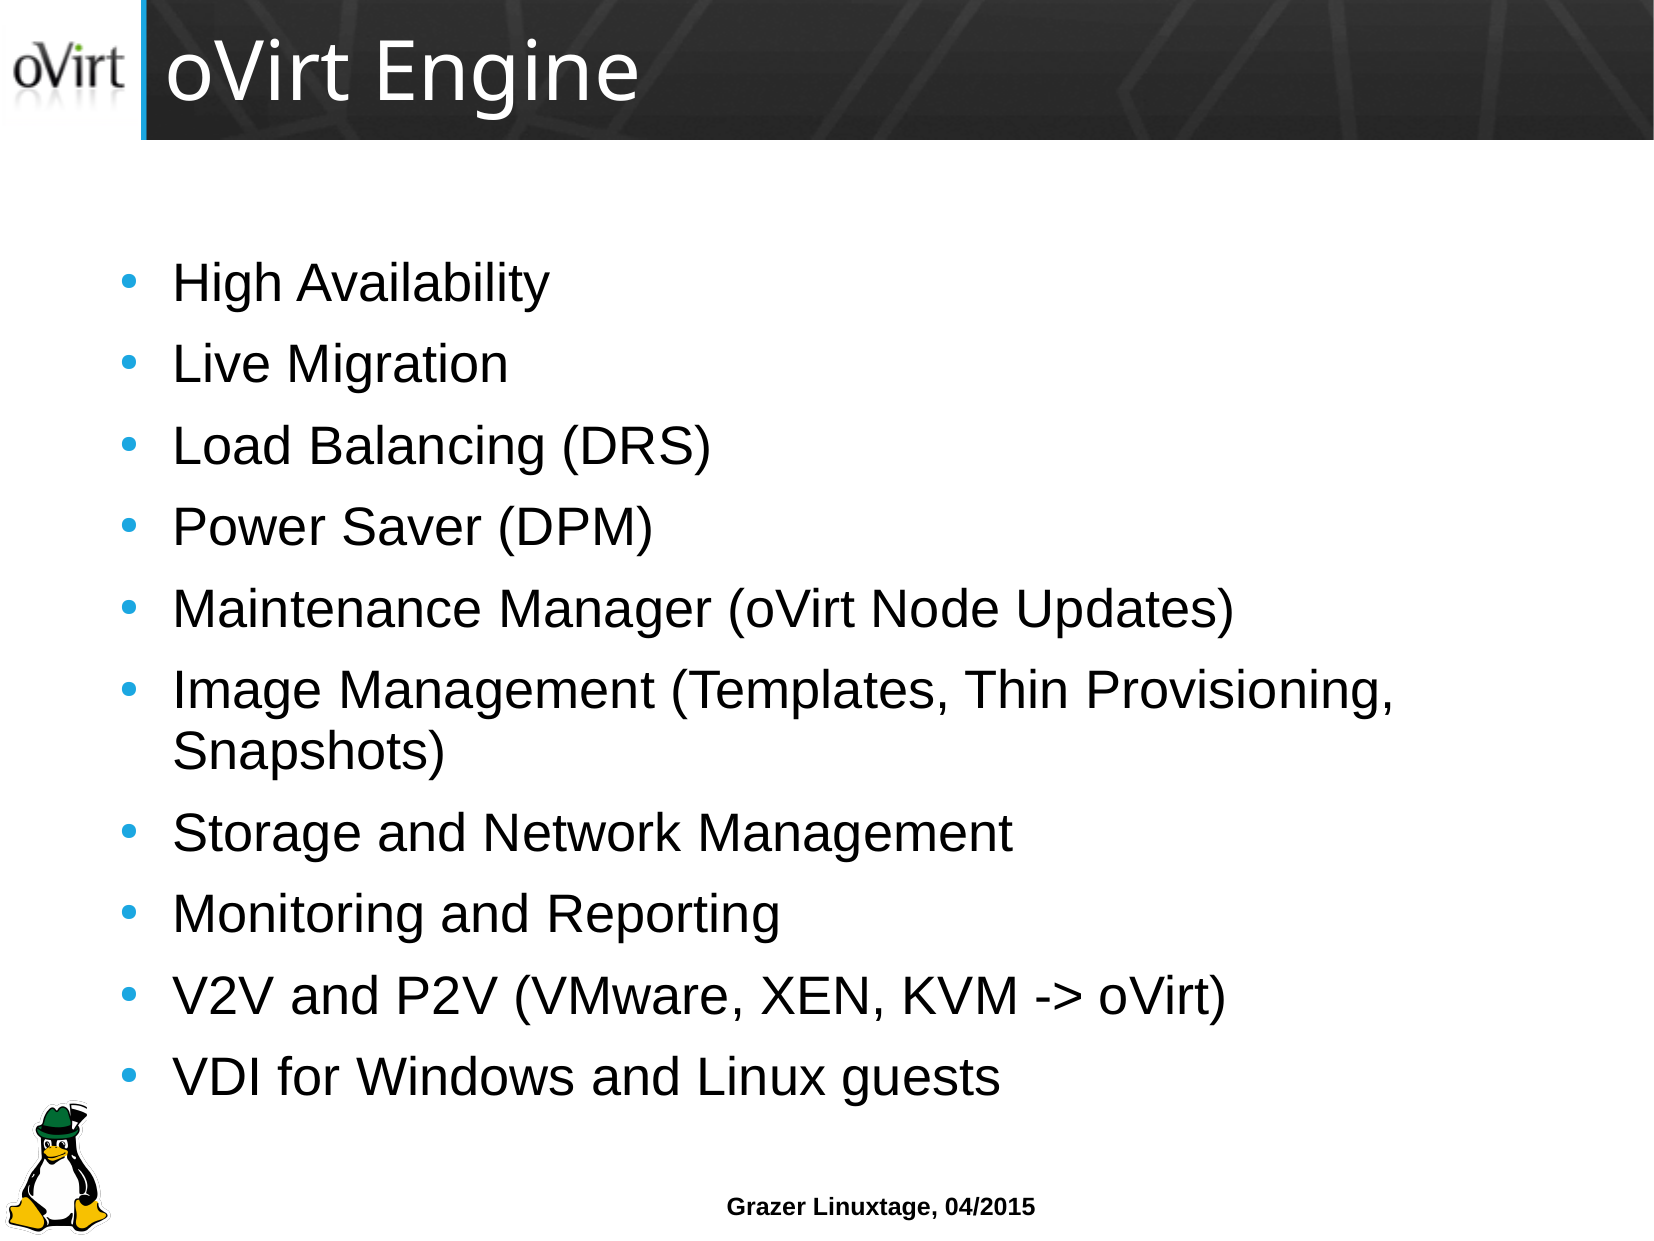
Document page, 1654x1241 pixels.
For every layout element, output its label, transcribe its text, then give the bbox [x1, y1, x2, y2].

picture [0, 0, 1654, 140]
title oVirt Engine [164, 18, 1653, 119]
text_box High Availability Live Migration Load Balancing (DRS) Power Saver (DPM) Maintenance Manager (oVirt Node Updates) Image Management (Templates, Thin Provisioning, Snapshots) Storage and Network Management Monitoring and Reporting V2V and P2V (VMware, XEN, KVM -> oVirt) VDI for Windows and Linux guests [86, 244, 1576, 1126]
picture [5, 1100, 111, 1235]
